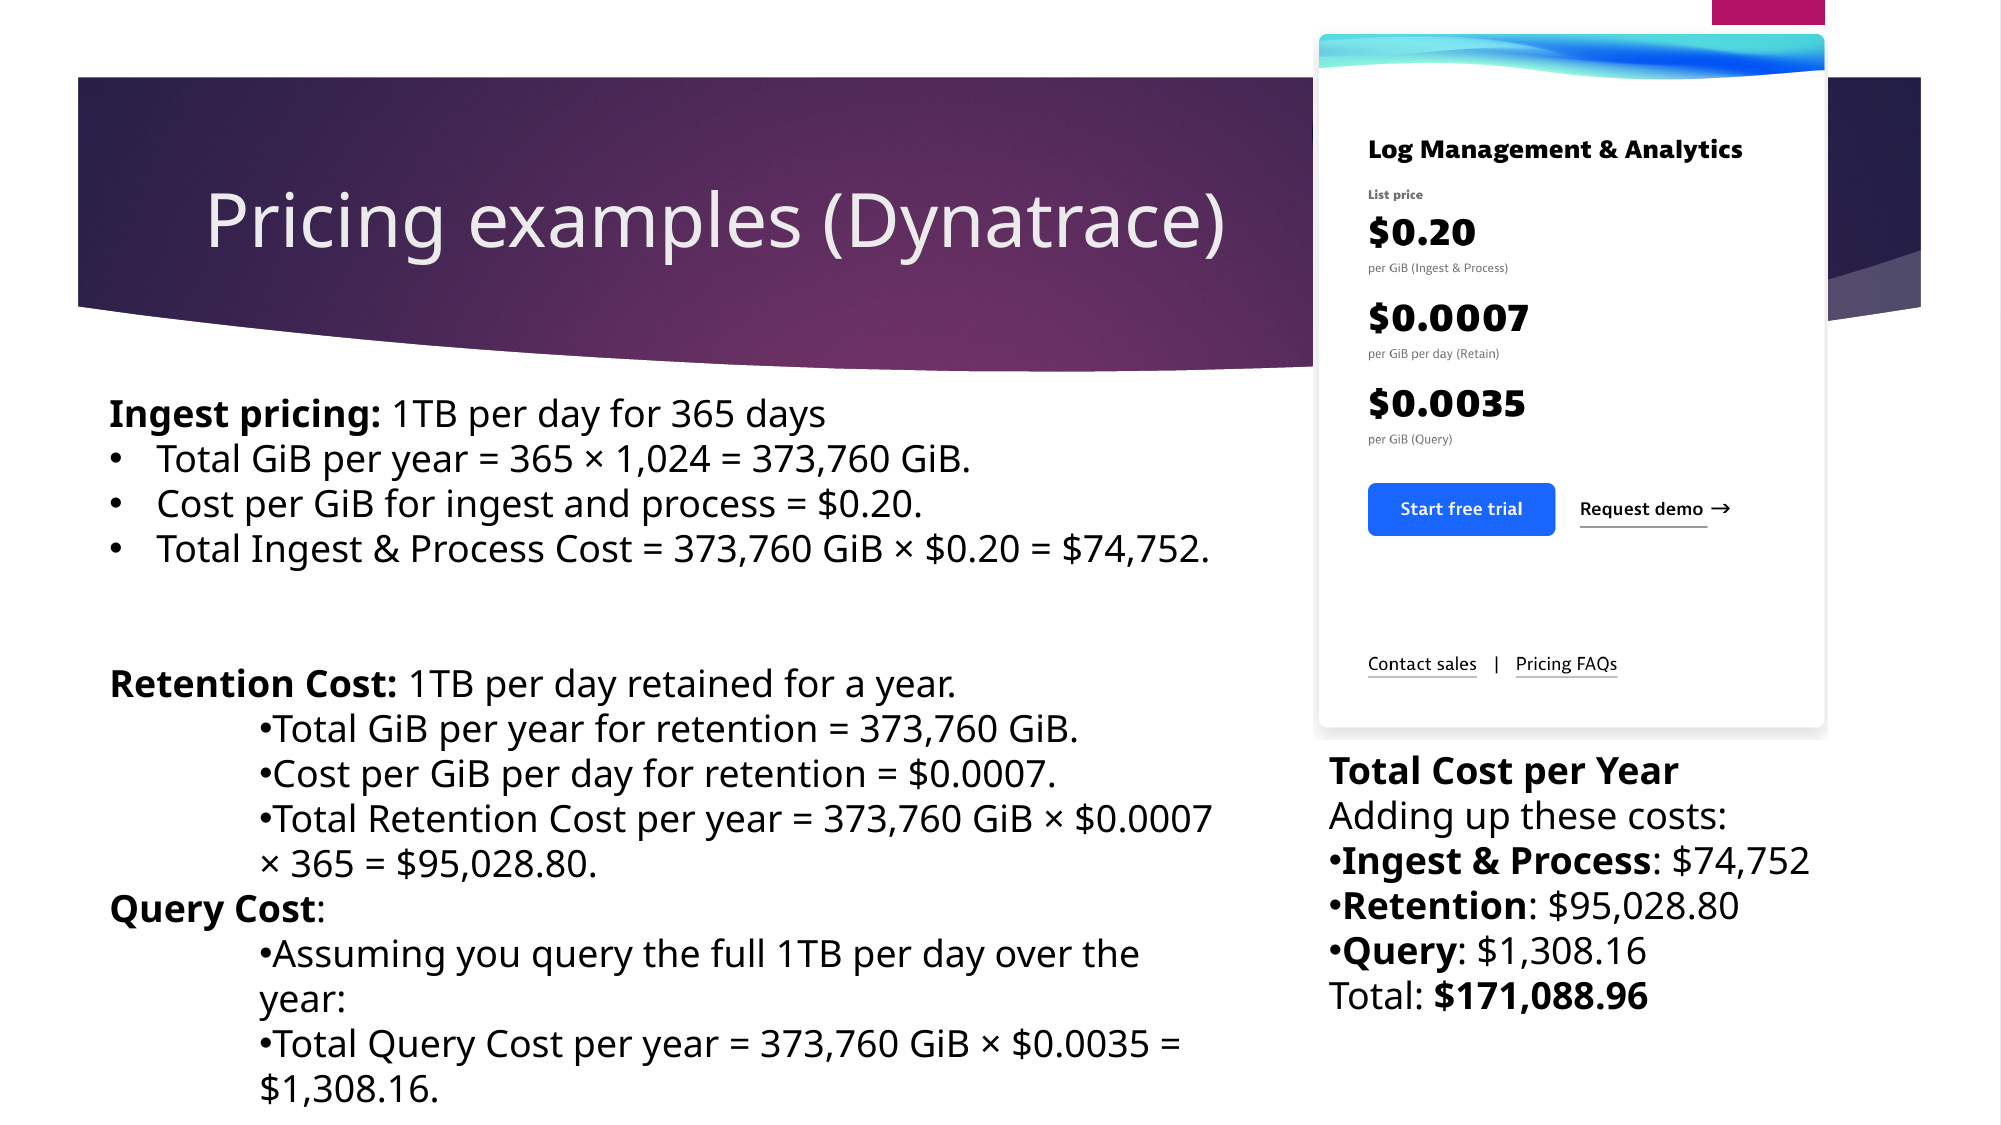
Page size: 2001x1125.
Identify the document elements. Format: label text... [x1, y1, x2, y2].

text_box Total Cost per Year Adding up these costs: Ingest & Process: $74,752 Retention: $95,028.80 Query: $1,308.16 Total: $171,088.96 [1313, 739, 1985, 1027]
picture [1313, 25, 1828, 739]
text_box Ingest pricing: 1TB per day for 365 days Total GiB per year = 365 × 1,024 = 373,760 GiB. Cost per GiB for ingest and process = $0.20. Total Ingest & Process Cost = 373,760 GiB × $0.20 = $74,752. Retention Cost: 1TB per day retained for a year. Total GiB per year for retention = 373,760 GiB. Cost per GiB per day for retention = $0.0007. Total Retention Cost per year = 373,760 GiB × $0.0007 × 365 = $95,028.80. Query Cost: Assuming you query the full 1TB per day over the year: Total Query Cost per year = 373,760 GiB × $0.0035 = $1,308.16. [94, 382, 1236, 1125]
title Pricing examples (Dynatrace) [189, 159, 1313, 276]
